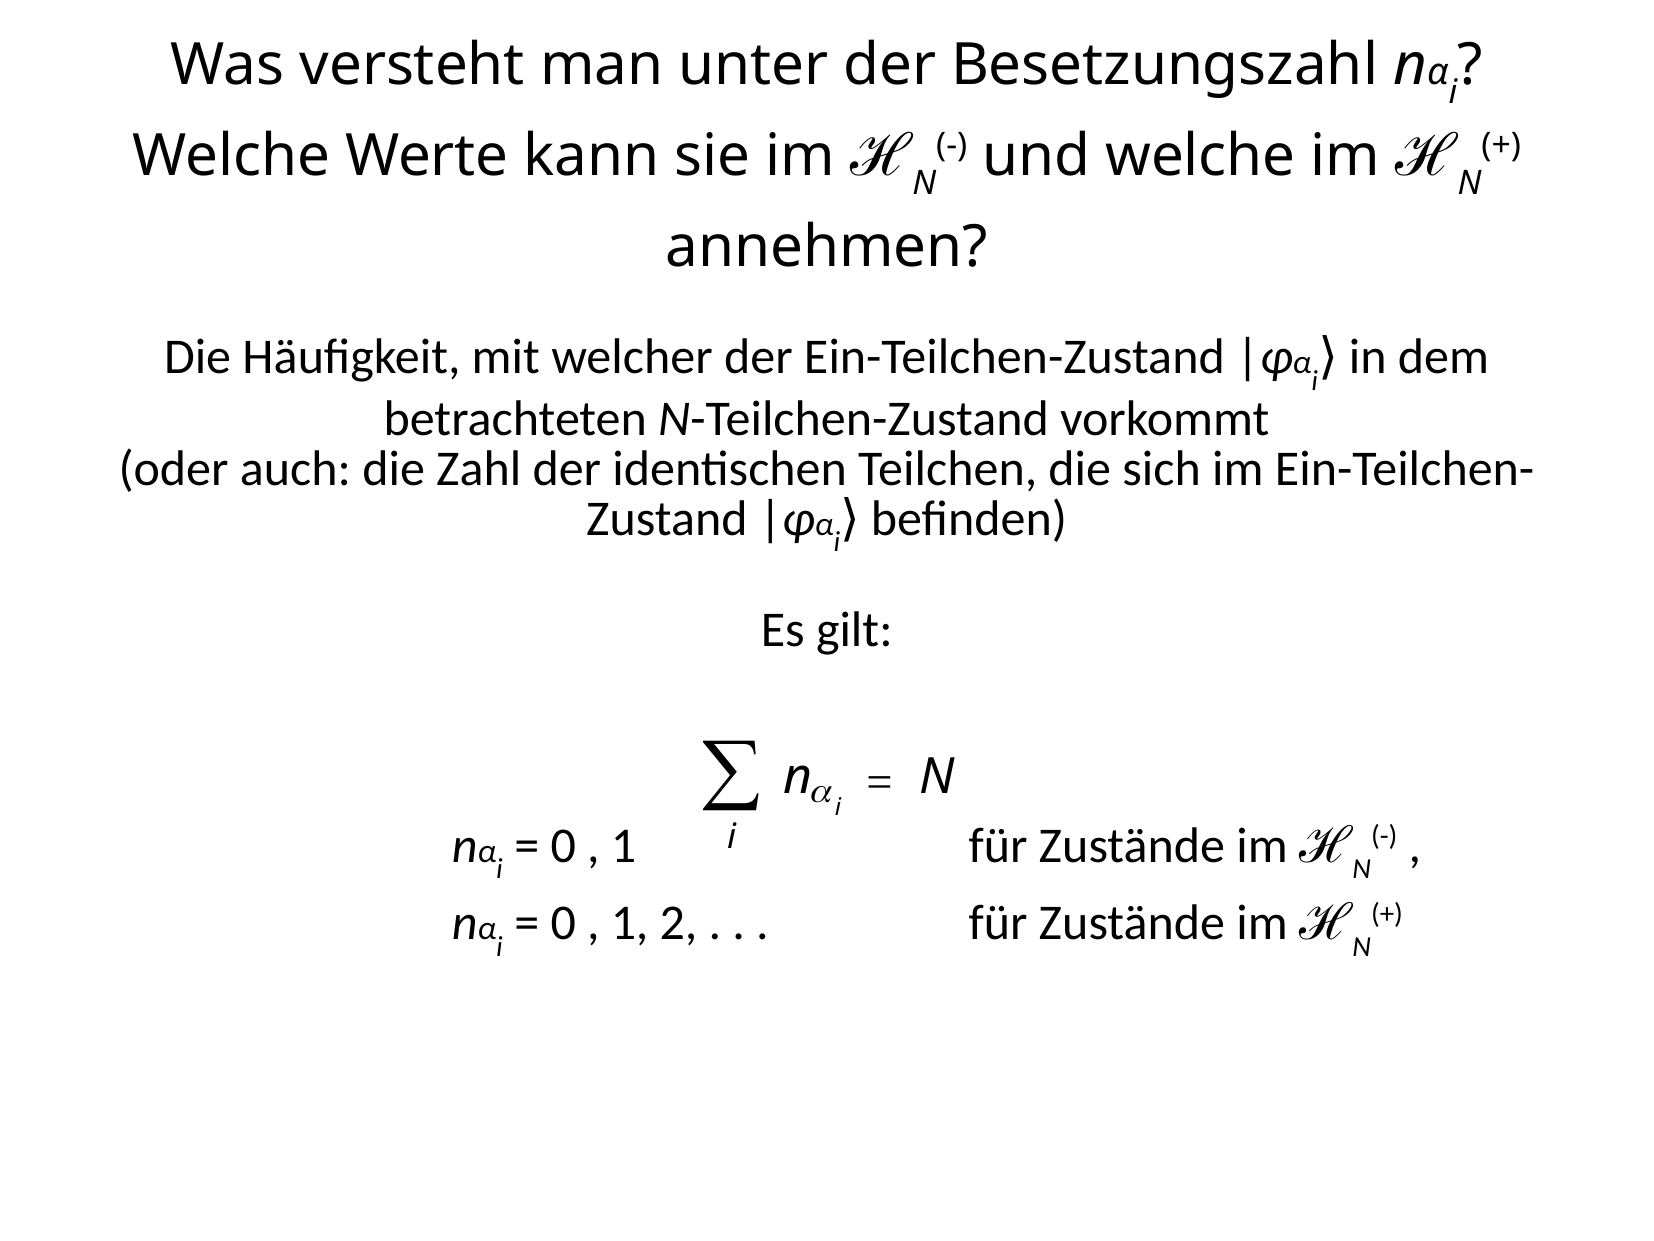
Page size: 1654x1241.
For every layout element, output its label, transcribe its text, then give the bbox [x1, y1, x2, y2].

chart [692, 737, 961, 858]
title Was versteht man unter der Besetzungszahl nαi? Welche Werte kann sie im ℋN(-) und welche im ℋN(+) annehmen? [82, 49, 1571, 257]
subtitle Die Häufigkeit, mit welcher der Ein-Teilchen-Zustand |φαi⟩ in dem betrachteten N-Teilchen-Zustand vorkommt (oder auch: die Zahl der identischen Teilchen, die sich im Ein-Teilchen-Zustand |φαi⟩ befinden) Es gilt: nαi = 0 , 1 für Zustände im ℋN(-) , nαi = 0 , 1, 2, . . . für Zustände im ℋN(+) [82, 286, 1571, 1013]
